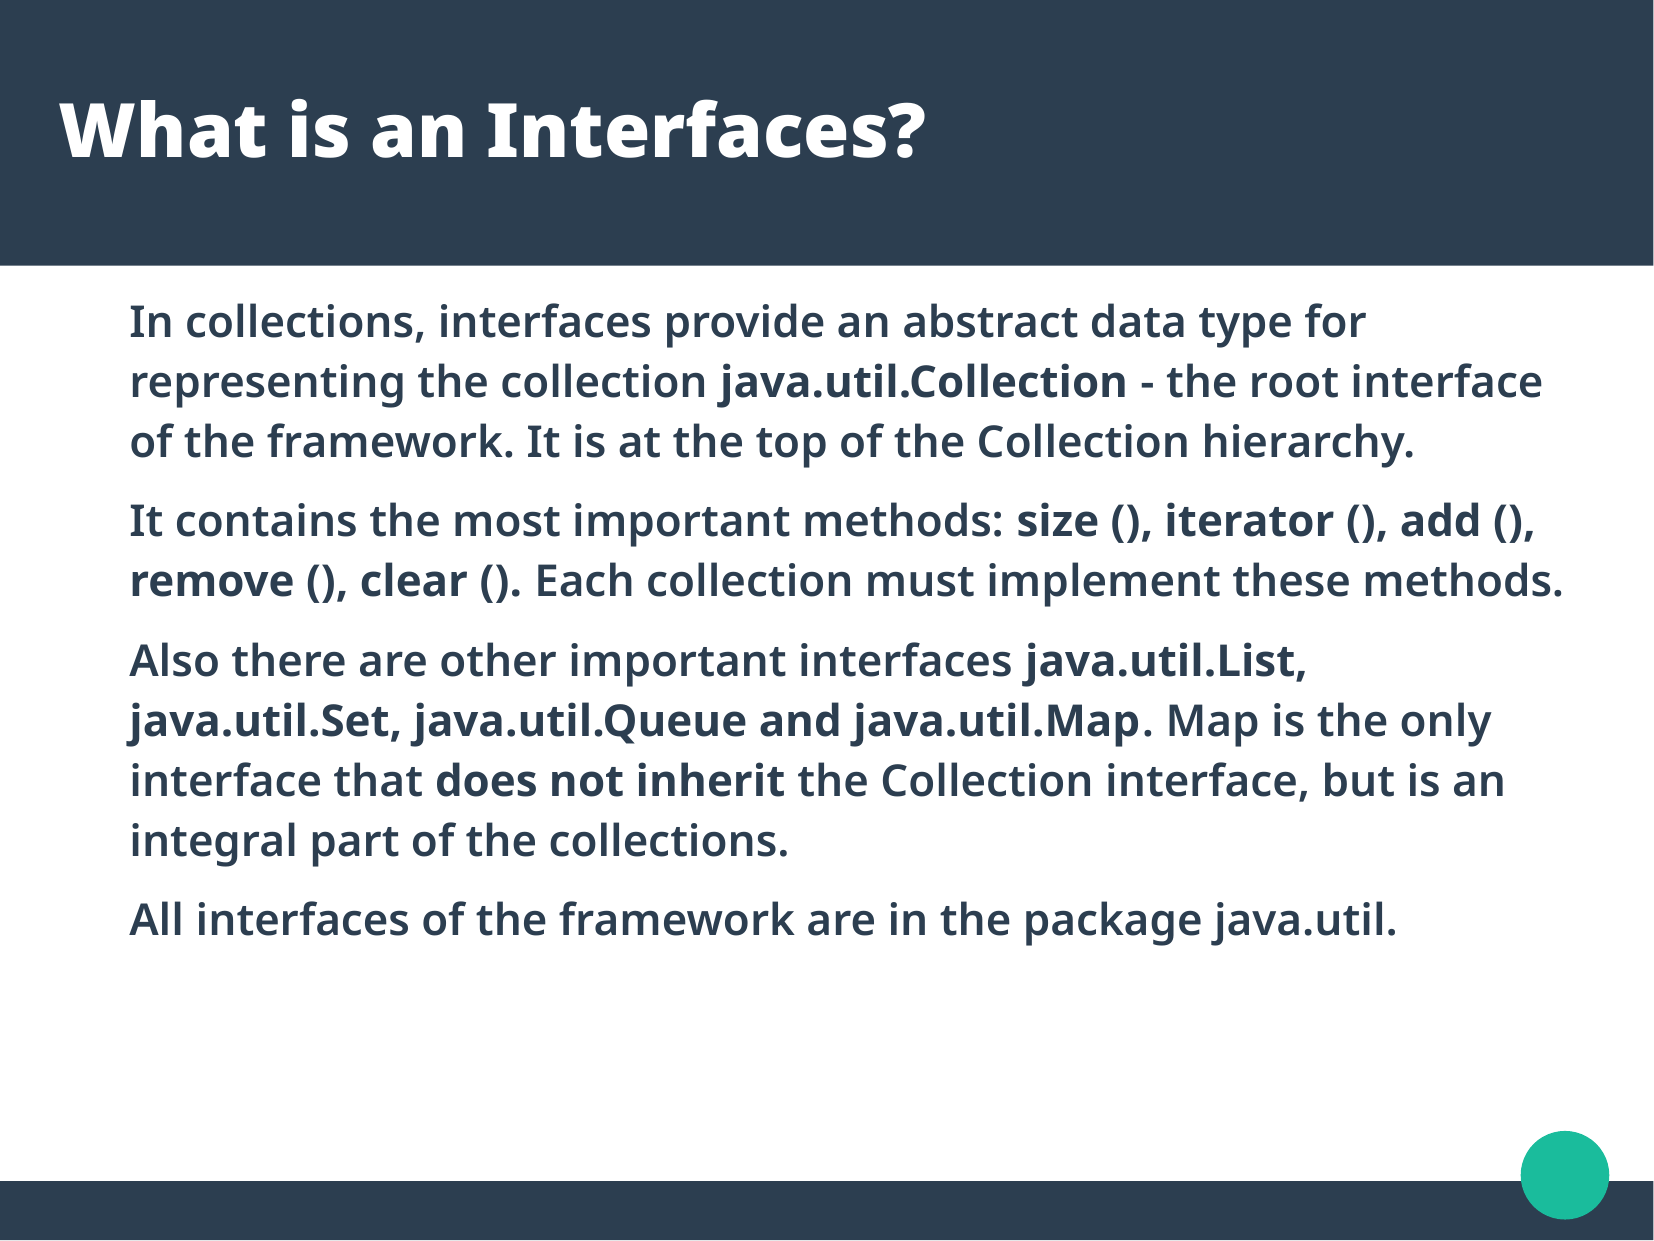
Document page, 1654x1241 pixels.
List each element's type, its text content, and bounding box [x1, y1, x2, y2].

list In collections, interfaces provide an abstract data type for representing the collection java.util.Collection - the root interface of the framework. It is at the top of the Collection hierarchy. It contains the most important methods: size (), iterator (), add (), remove (), clear (). Each collection must implement these methods. Also there are other important interfaces java.util.List, java.util.Set, java.util.Queue and java.util.Map. Map is the only interface that does not inherit the Collection interface, but is an integral part of the collections. All interfaces of the framework are in the package java.util. [82, 290, 1571, 1010]
title What is an Interfaces? [59, 49, 1595, 207]
